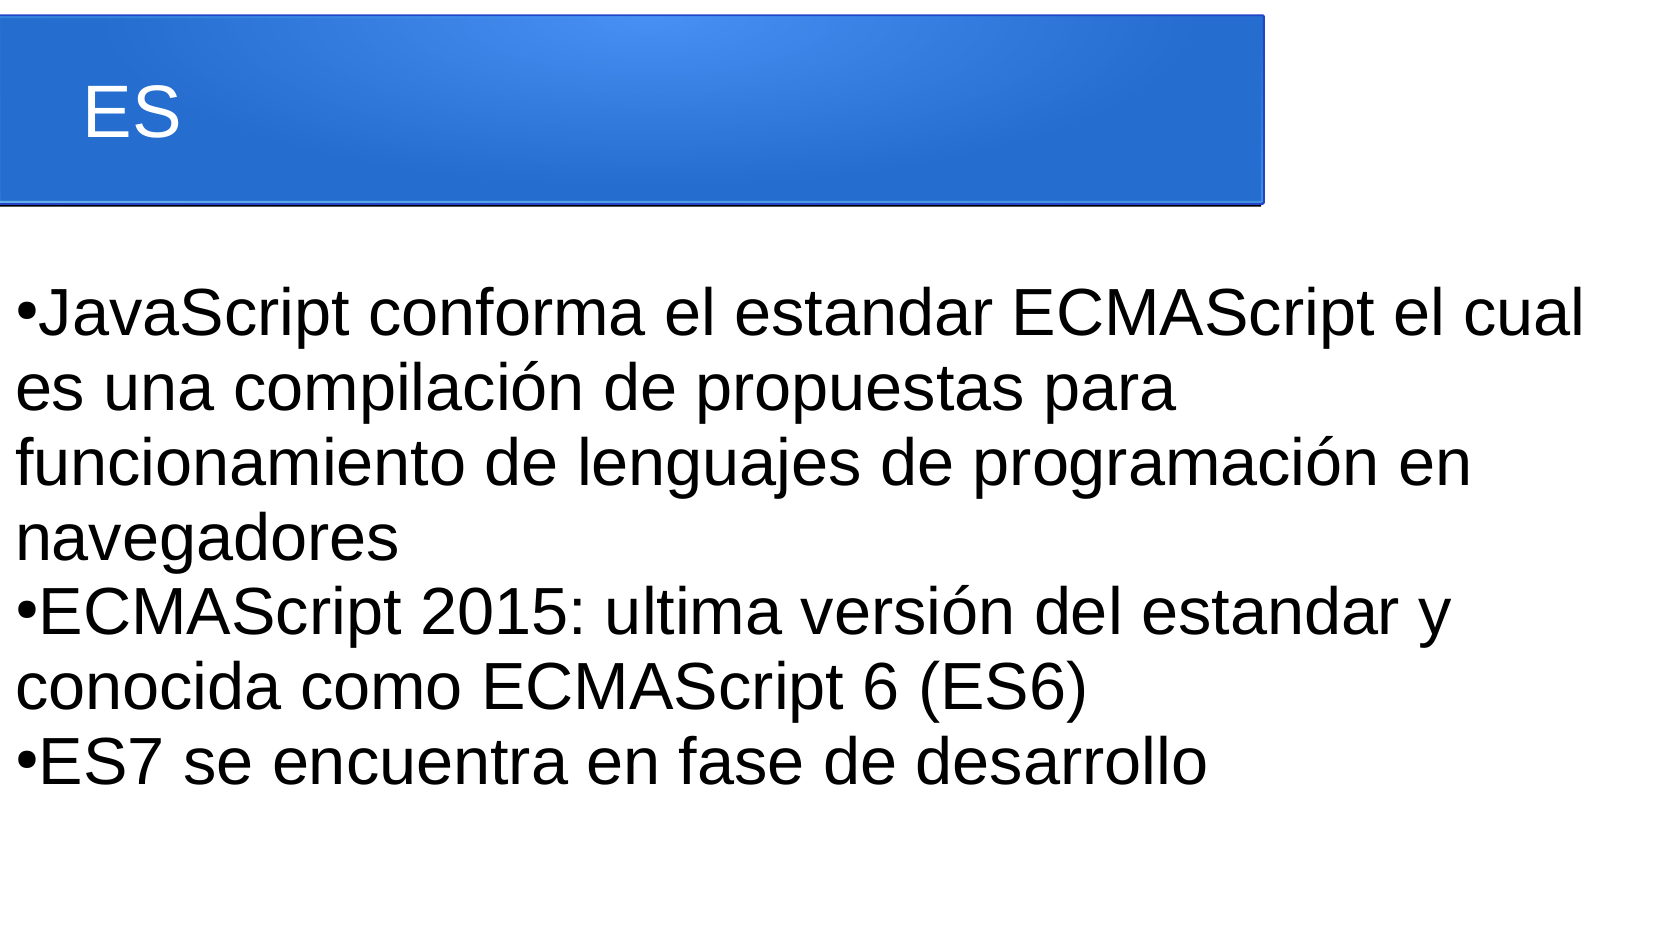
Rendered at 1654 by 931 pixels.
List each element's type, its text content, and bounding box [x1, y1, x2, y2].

subtitle JavaScript conforma el estandar ECMAScript el cual es una compilación de propuestas para funcionamiento de lenguajes de programación en navegadores ECMAScript 2015: ultima versión del estandar y conocida como ECMAScript 6 (ES6) ES7 se encuentra en fase de desarrollo [15, 188, 1606, 886]
title ES [82, 35, 1235, 188]
